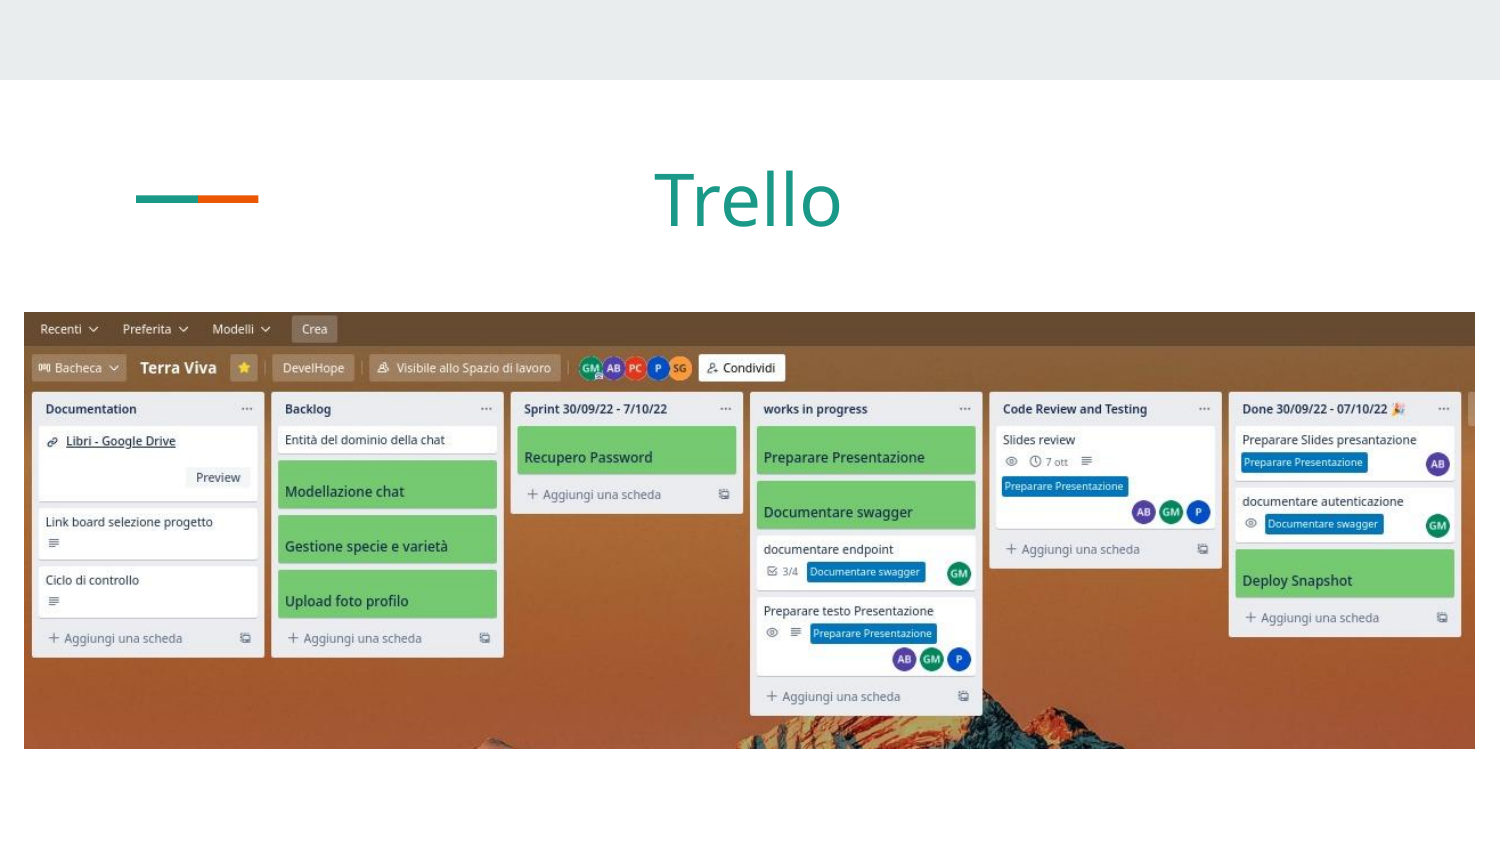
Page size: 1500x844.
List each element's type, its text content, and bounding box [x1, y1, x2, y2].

picture [24, 312, 1475, 749]
text_box Trello [639, 138, 895, 257]
